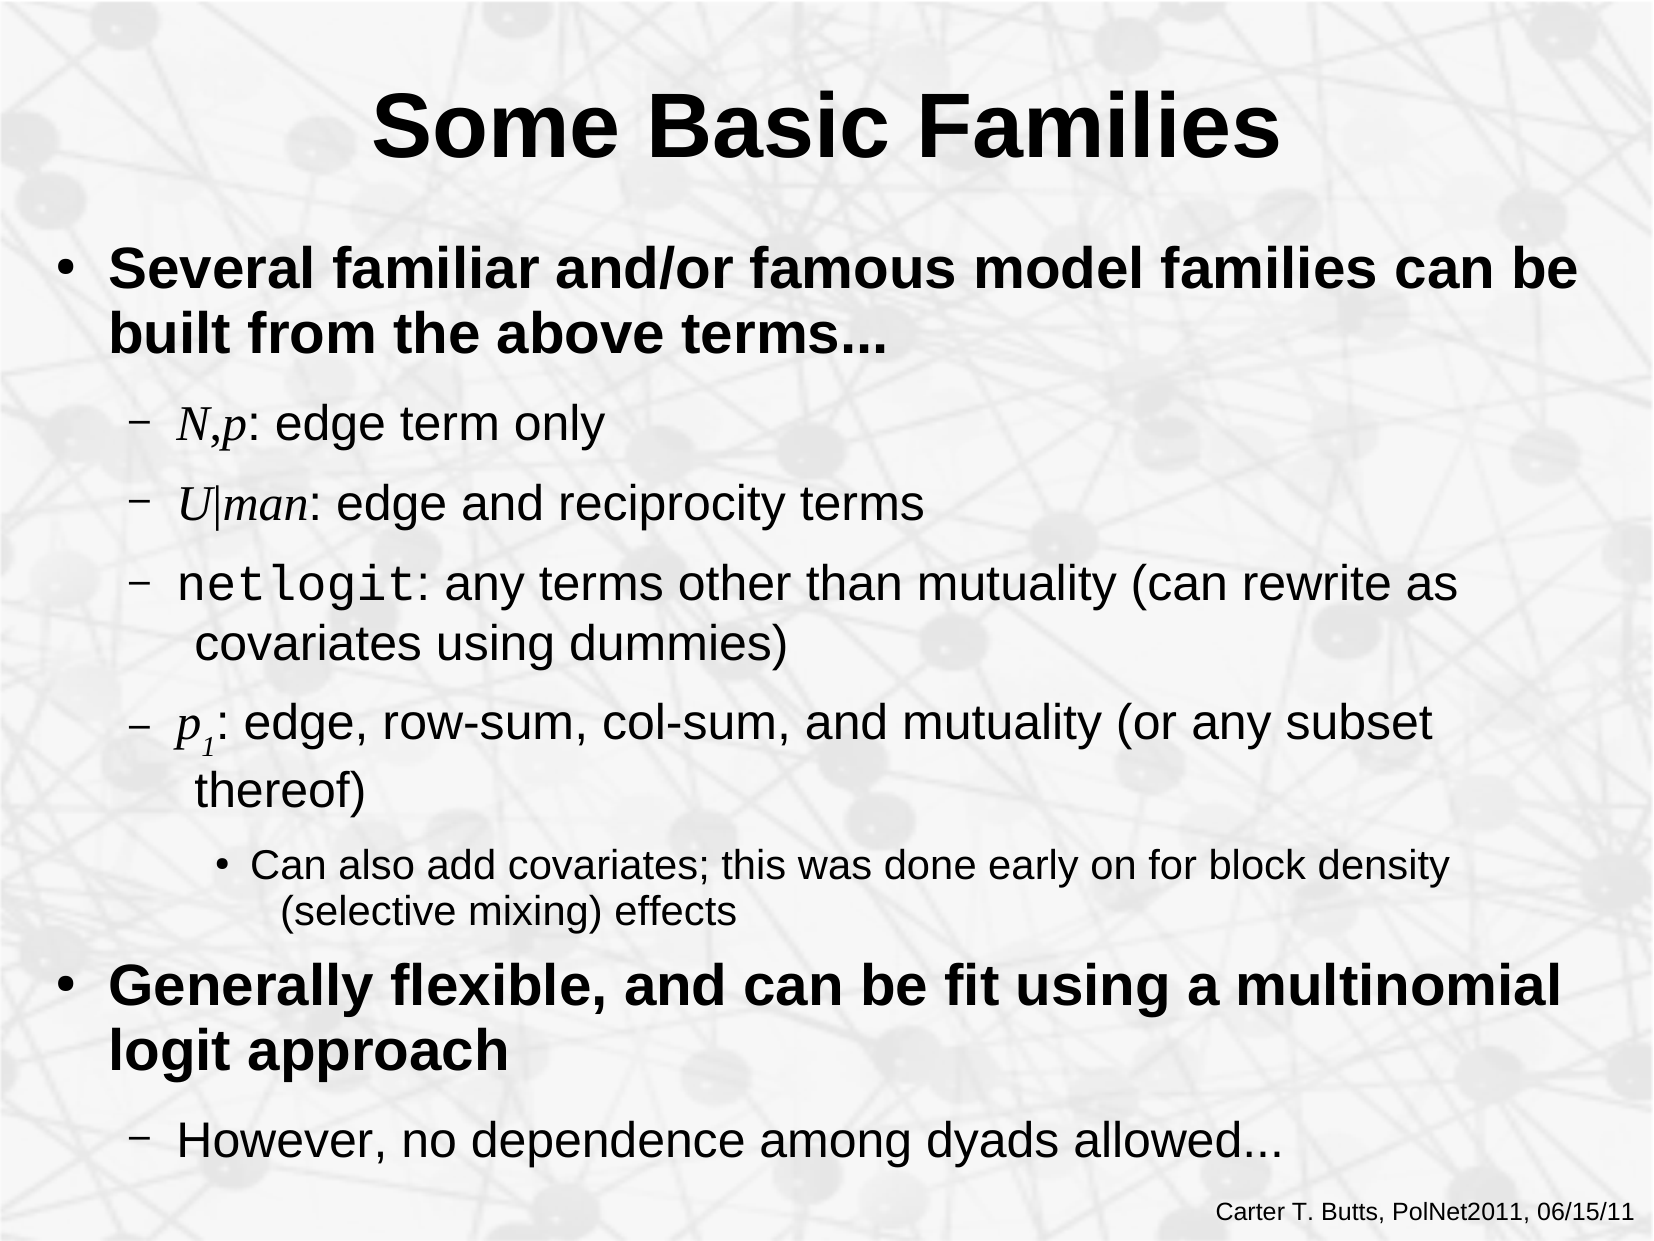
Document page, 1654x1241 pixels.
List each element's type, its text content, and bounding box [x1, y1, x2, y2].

picture [2, 3, 1650, 1239]
list Several familiar and/or famous model families can be built from the above terms... N,p: edge term only U|man: edge and reciprocity terms netlogit: any terms other than mutuality (can rewrite as covariates using dummies) p1: edge, row-sum, col-sum, and mutuality (or any subset thereof) Can also add covariates; this was done early on for block density (selective mixing) effects Generally flexible, and can be fit using a multinomial logit approach However, no dependence among dyads allowed... [37, 235, 1614, 1168]
title Some Basic Families [121, 21, 1534, 230]
